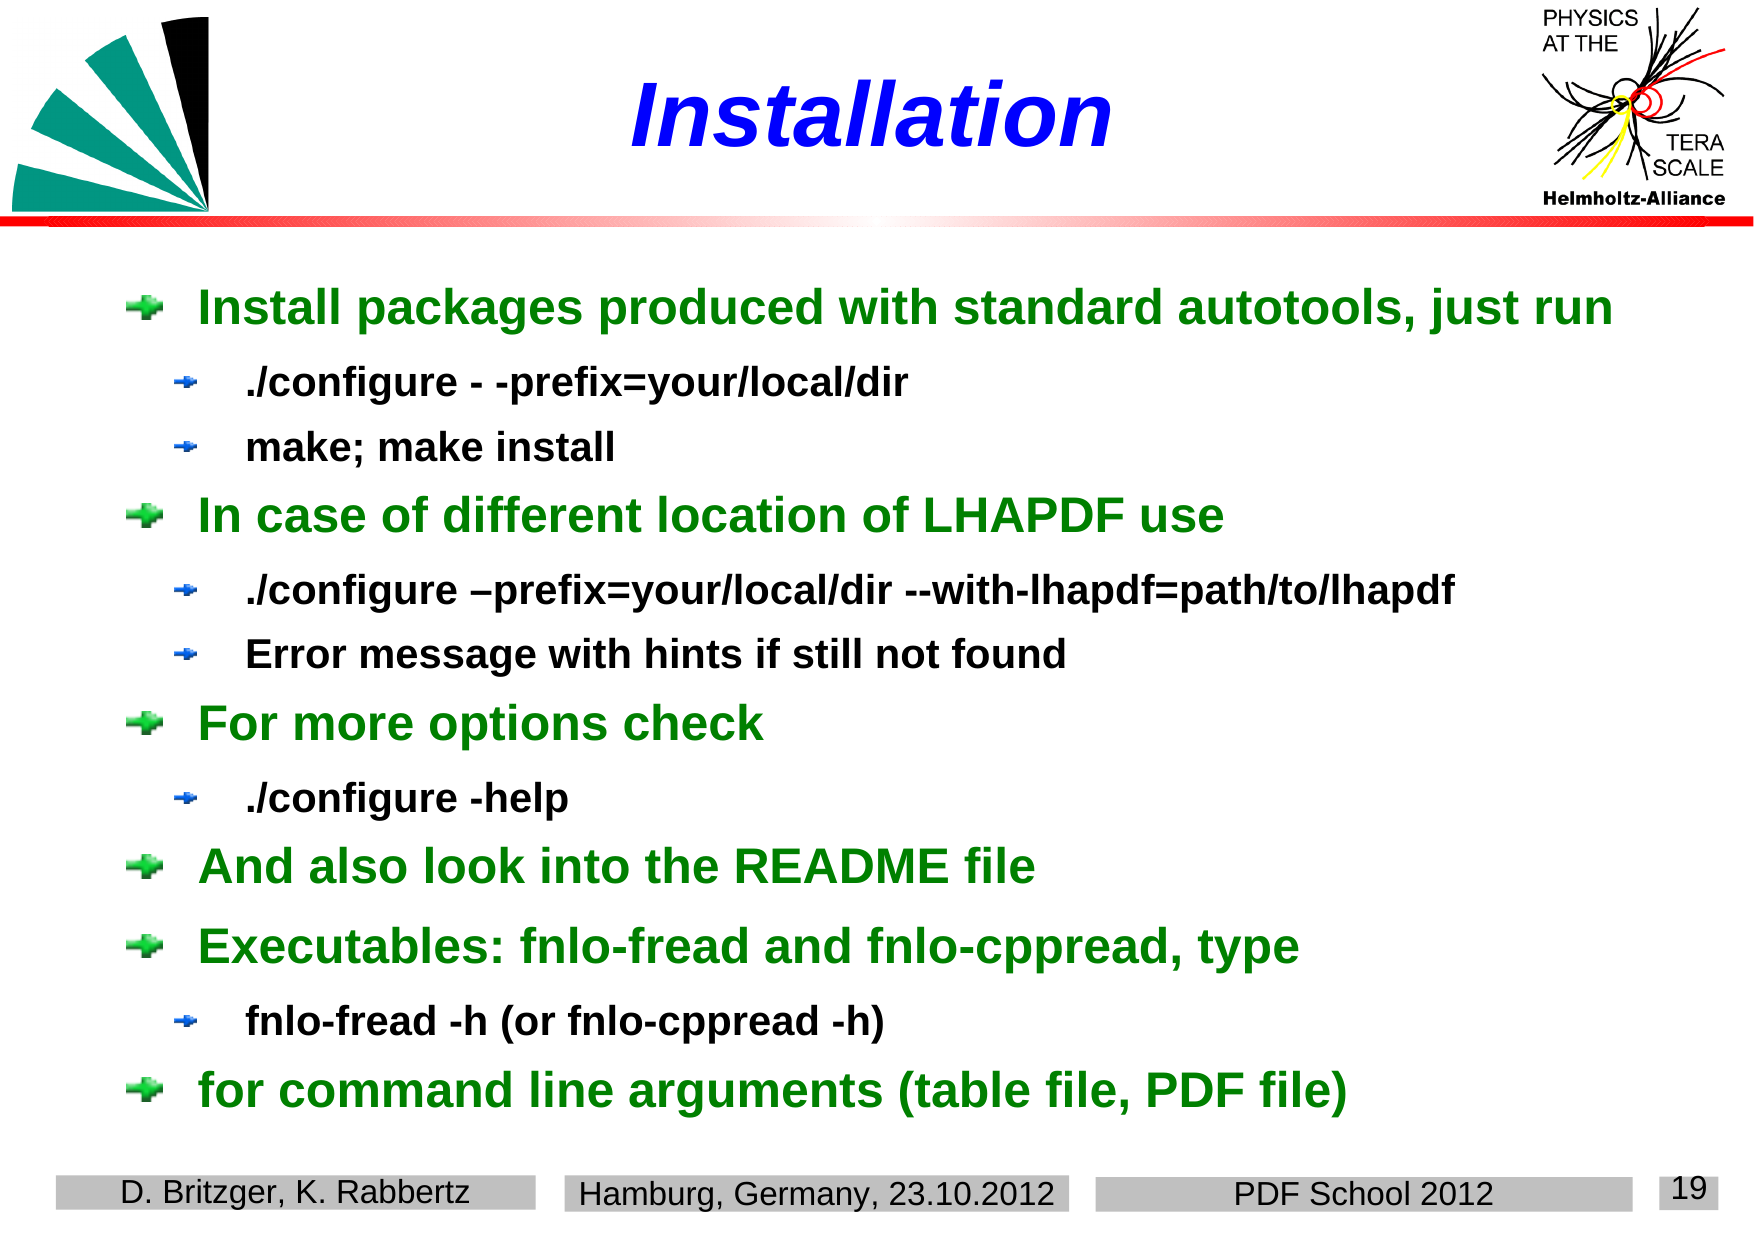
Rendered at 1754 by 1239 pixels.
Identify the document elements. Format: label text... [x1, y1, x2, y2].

picture [12, 17, 209, 214]
picture [1524, 0, 1742, 216]
title Installation [282, 21, 1566, 183]
list Install packages produced with standard autotools, just run ./configure - -prefix=your/local/dir make; make install In case of different location of LHAPDF use ./configure –prefix=your/local/dir --with-lhapdf=path/to/lhapdf Error message with hints if still not found For more options check ./configure -help And also look into the README file Executables: fnlo-fread and fnlo-cppread, type fnlo-fread -h (or fnlo-cppread -h) for command line arguments (table file, PDF file) [67, 279, 1693, 1118]
